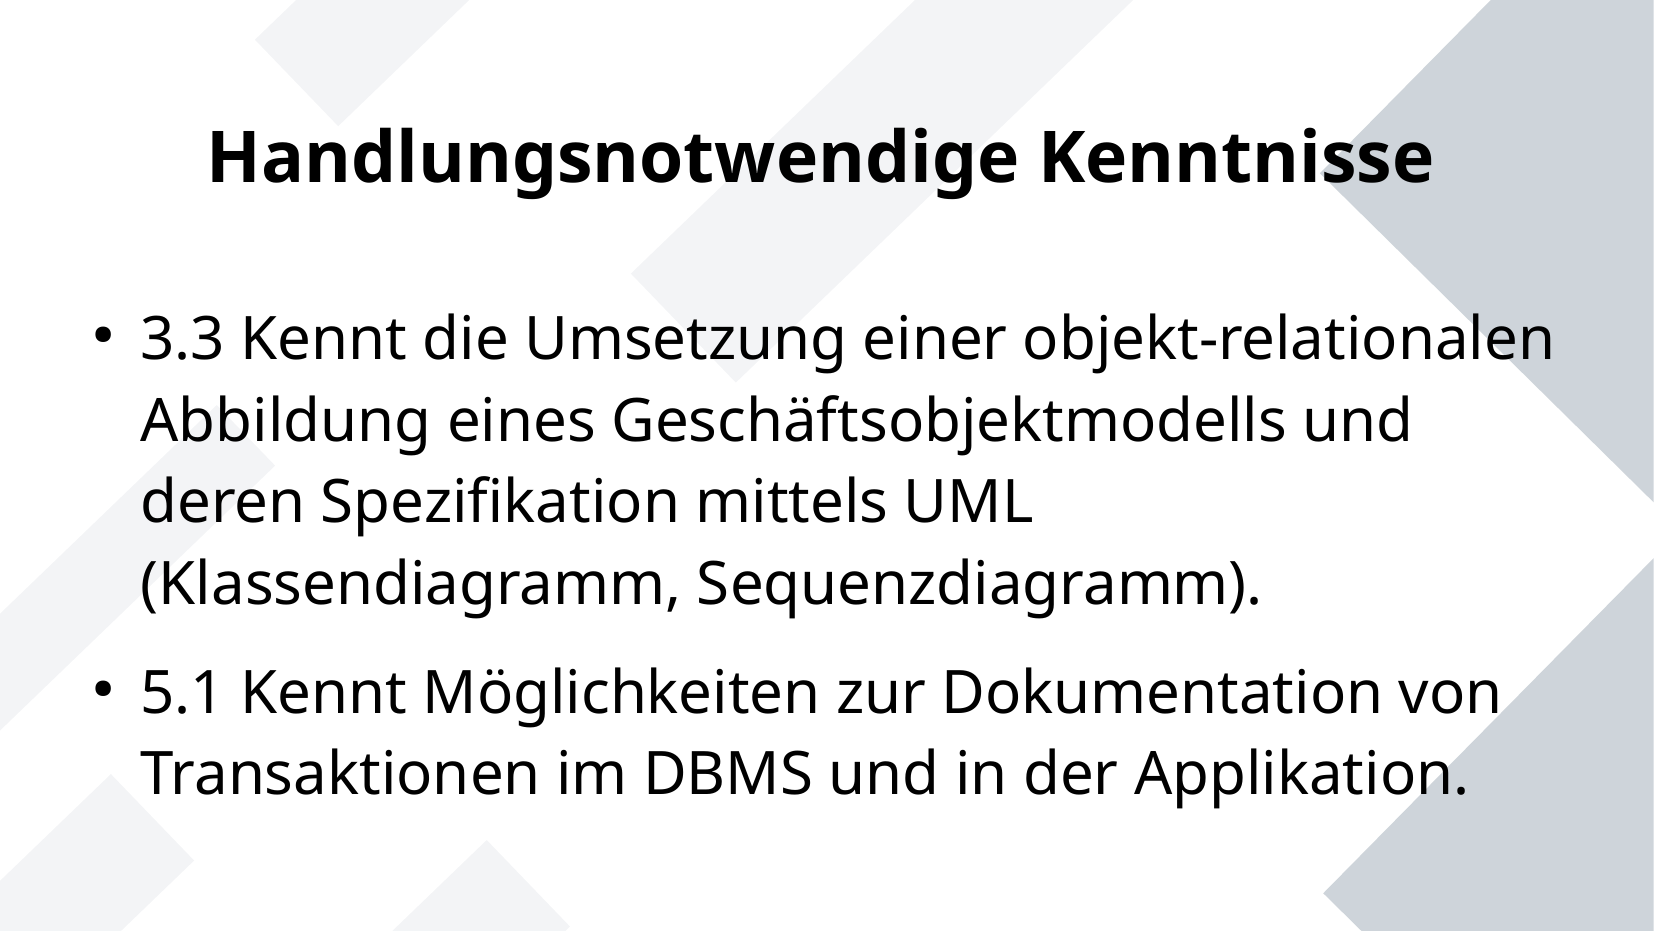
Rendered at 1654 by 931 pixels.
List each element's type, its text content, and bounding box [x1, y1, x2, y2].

list 3.3 Kennt die Umsetzung einer objekt-relationalen Abbildung eines Geschäftsobjektmodells und deren Spezifikation mittels UML (Klassendiagramm, Sequenzdiagramm). 5.1 Kennt Möglichkeiten zur Dokumentation von Transaktionen im DBMS und in der Applikation. [76, 295, 1565, 835]
title Handlungsnotwendige Kenntnisse [76, 76, 1565, 233]
